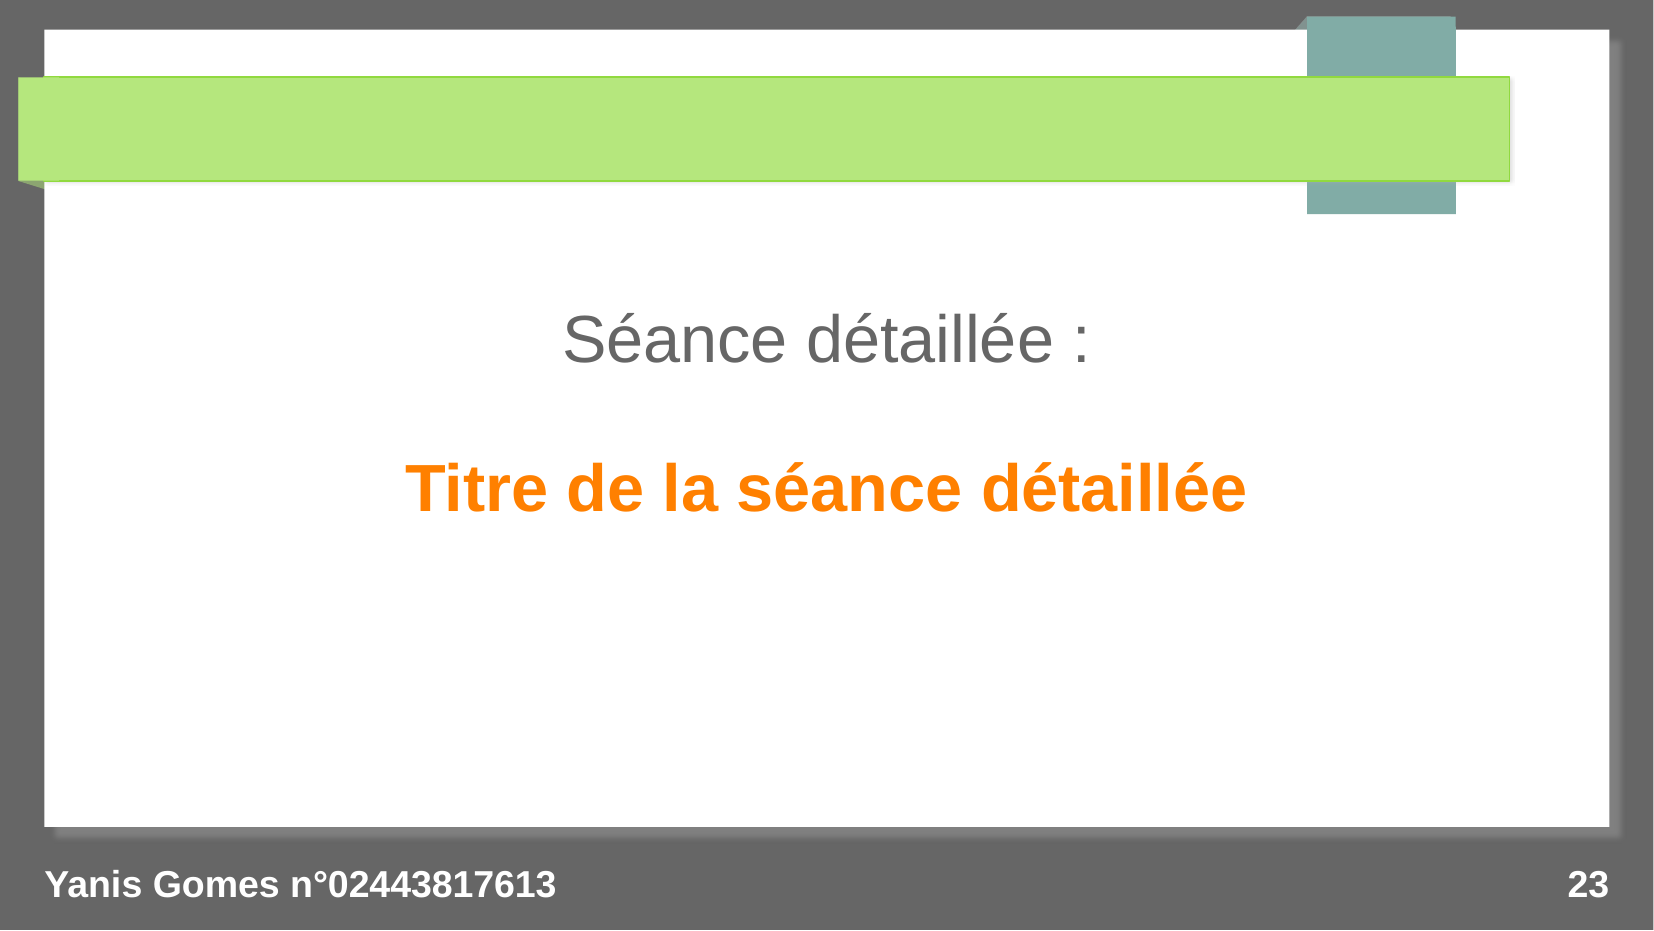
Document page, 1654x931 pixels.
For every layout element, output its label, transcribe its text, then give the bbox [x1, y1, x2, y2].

text_box <numéro> [974, 856, 1625, 916]
text_box Yanis Gomes n°02443817613 [29, 856, 680, 916]
subtitle Séance détaillée : Titre de la séance détaillée [88, 221, 1565, 813]
